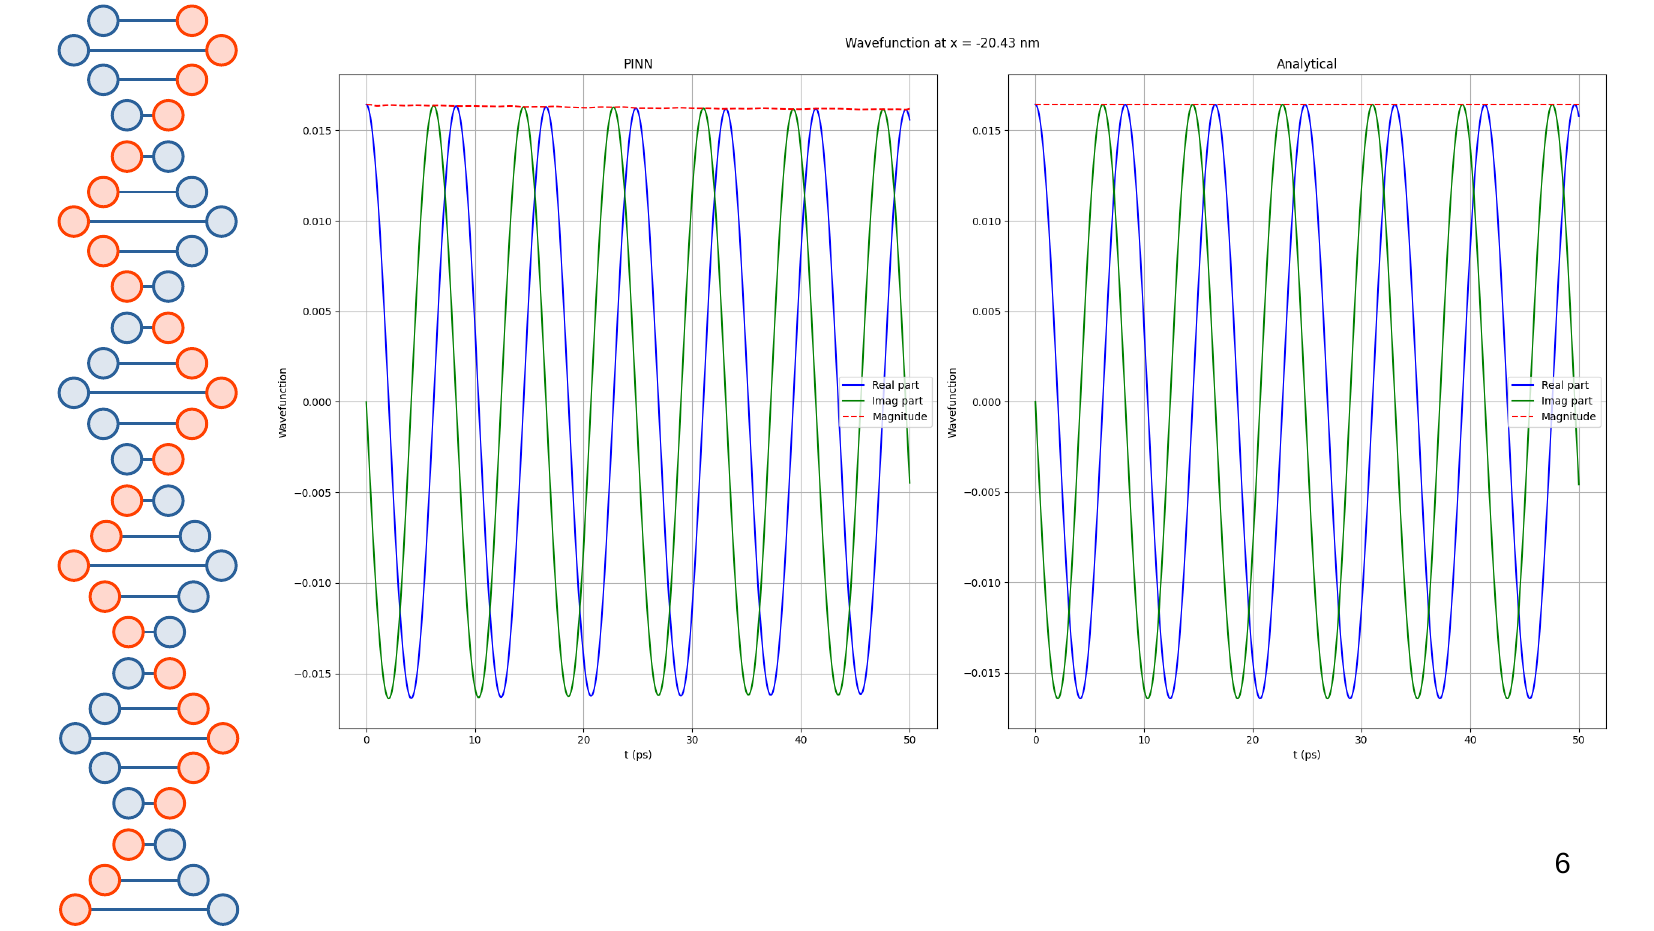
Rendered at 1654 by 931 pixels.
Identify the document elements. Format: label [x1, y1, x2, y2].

picture [271, 29, 1613, 768]
